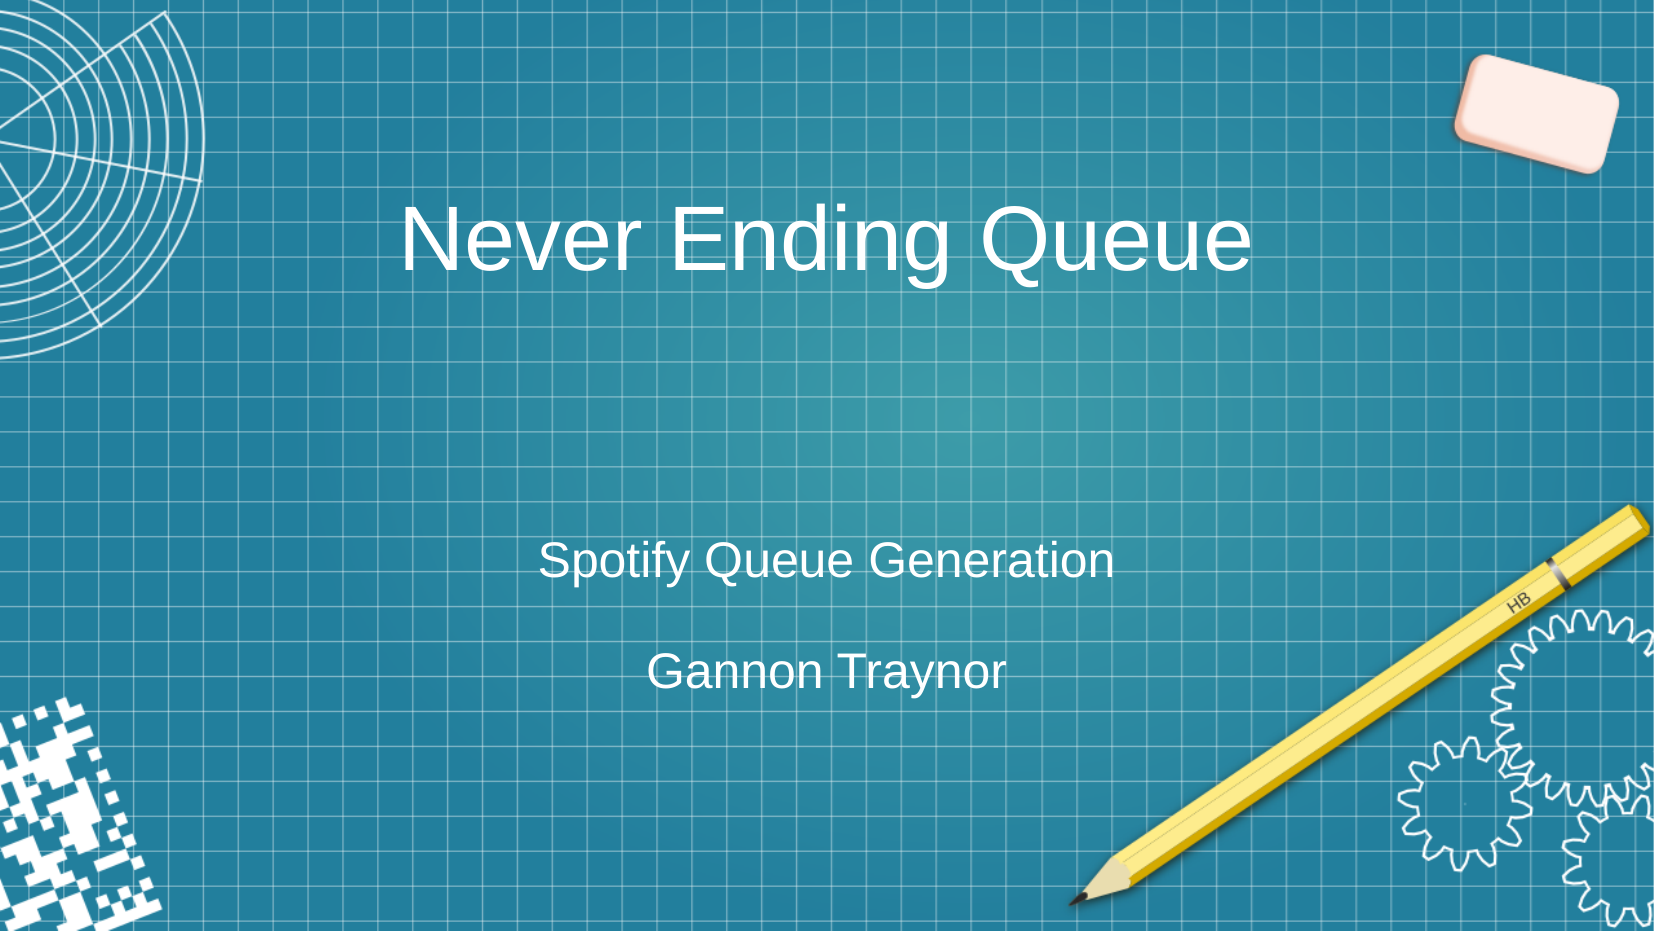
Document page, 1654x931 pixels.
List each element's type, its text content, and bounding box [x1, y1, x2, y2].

subtitle Spotify Queue Generation Gannon Traynor [82, 389, 1571, 842]
title Never Ending Queue [82, 132, 1571, 346]
picture [0, 0, 1654, 931]
